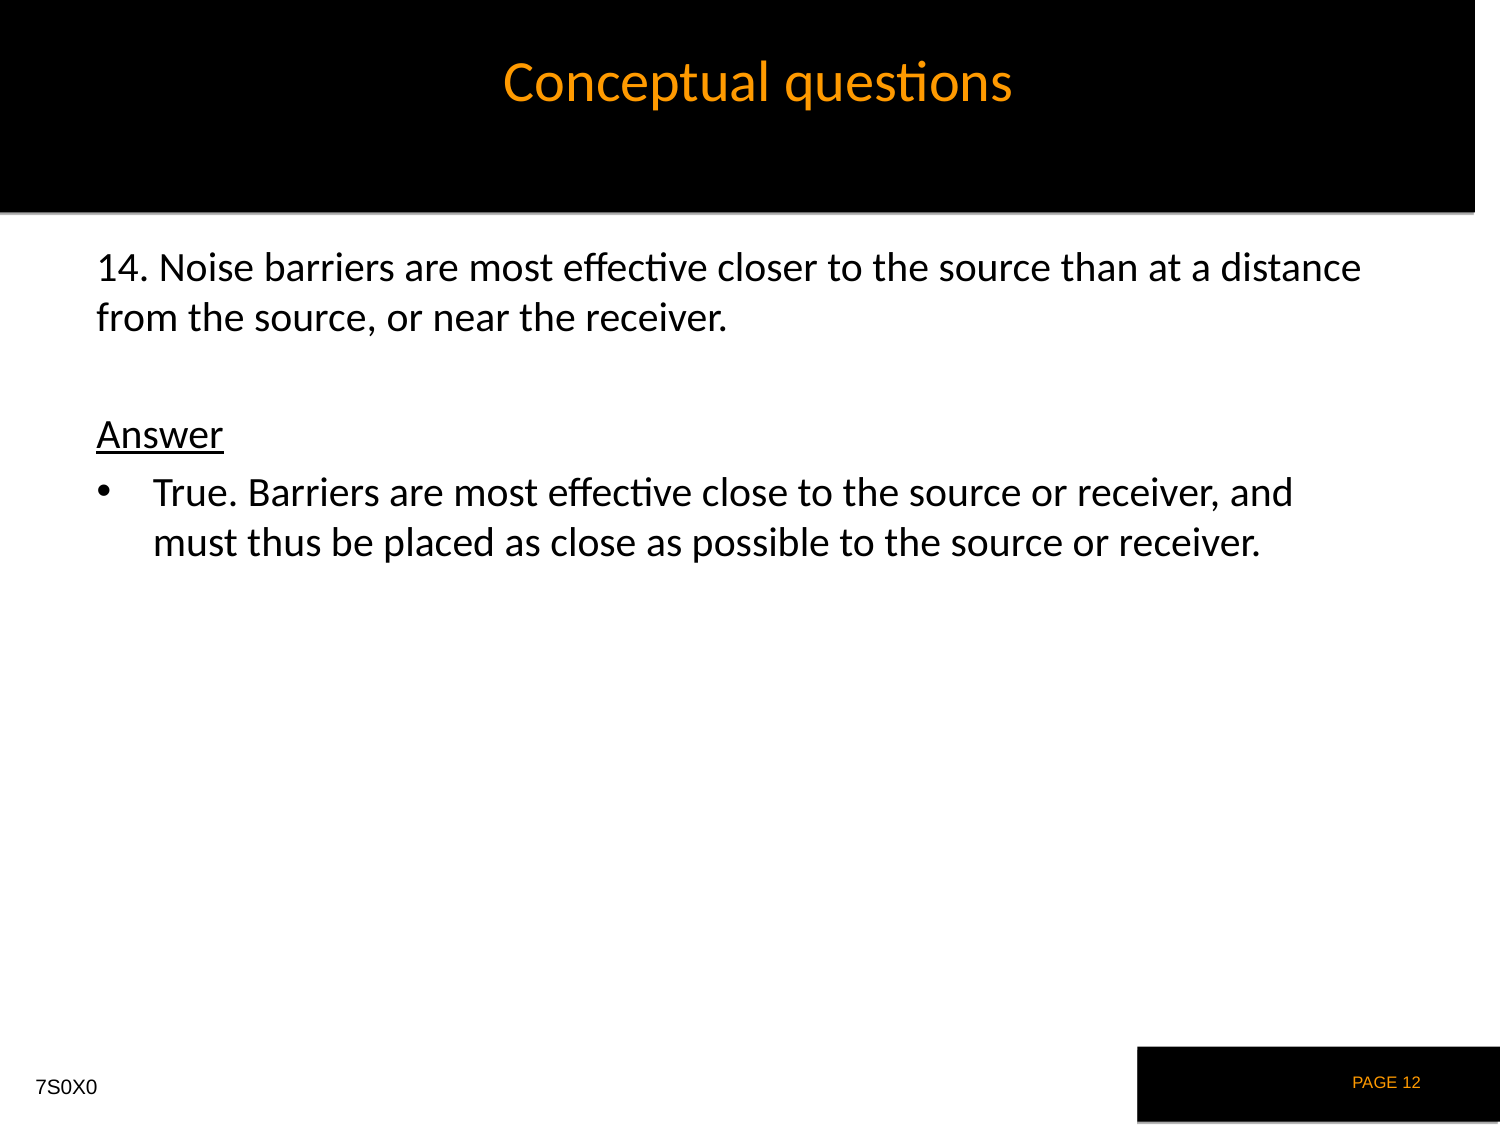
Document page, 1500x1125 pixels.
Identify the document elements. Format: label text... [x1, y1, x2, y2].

text_box [0, 0, 1475, 213]
title Conceptual questions [100, 35, 1417, 187]
list 14. Noise barriers are most effective closer to the source than at a distance from the source, or near the receiver. Answer True. Barriers are most effective close to the source or receiver, and must thus be placed as close as possible to the source or receiver. [81, 232, 1394, 419]
text_box PAGE 12 [1352, 1066, 1453, 1098]
text_box 7S0X0 [35, 1070, 626, 1102]
text_box [1137, 1046, 1500, 1122]
